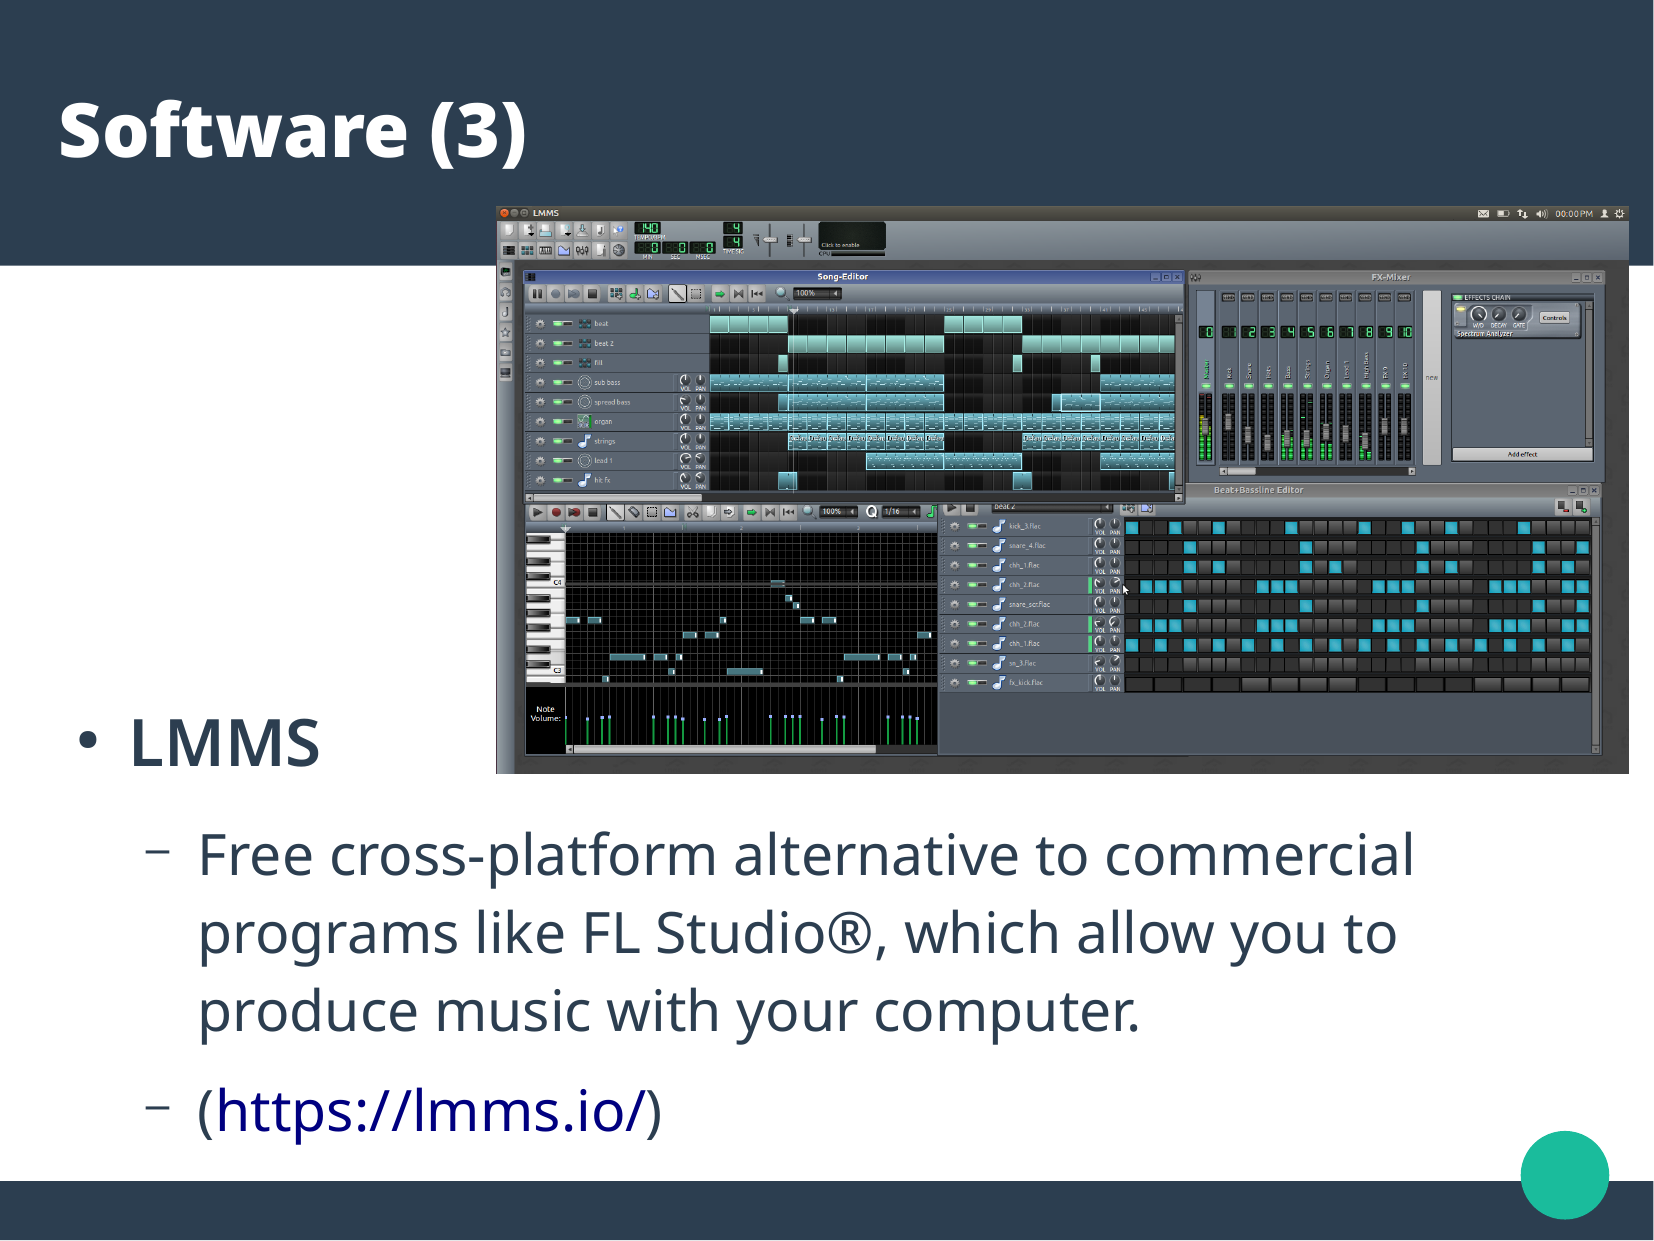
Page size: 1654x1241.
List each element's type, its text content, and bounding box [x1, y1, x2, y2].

title Software (3) [59, 49, 1595, 207]
list LMMS Free cross-platform alternative to commercial programs like FL Studio®, which allow you to produce music with your computer. (https://lmms.io/) [59, 696, 1595, 1152]
picture [496, 206, 1629, 774]
